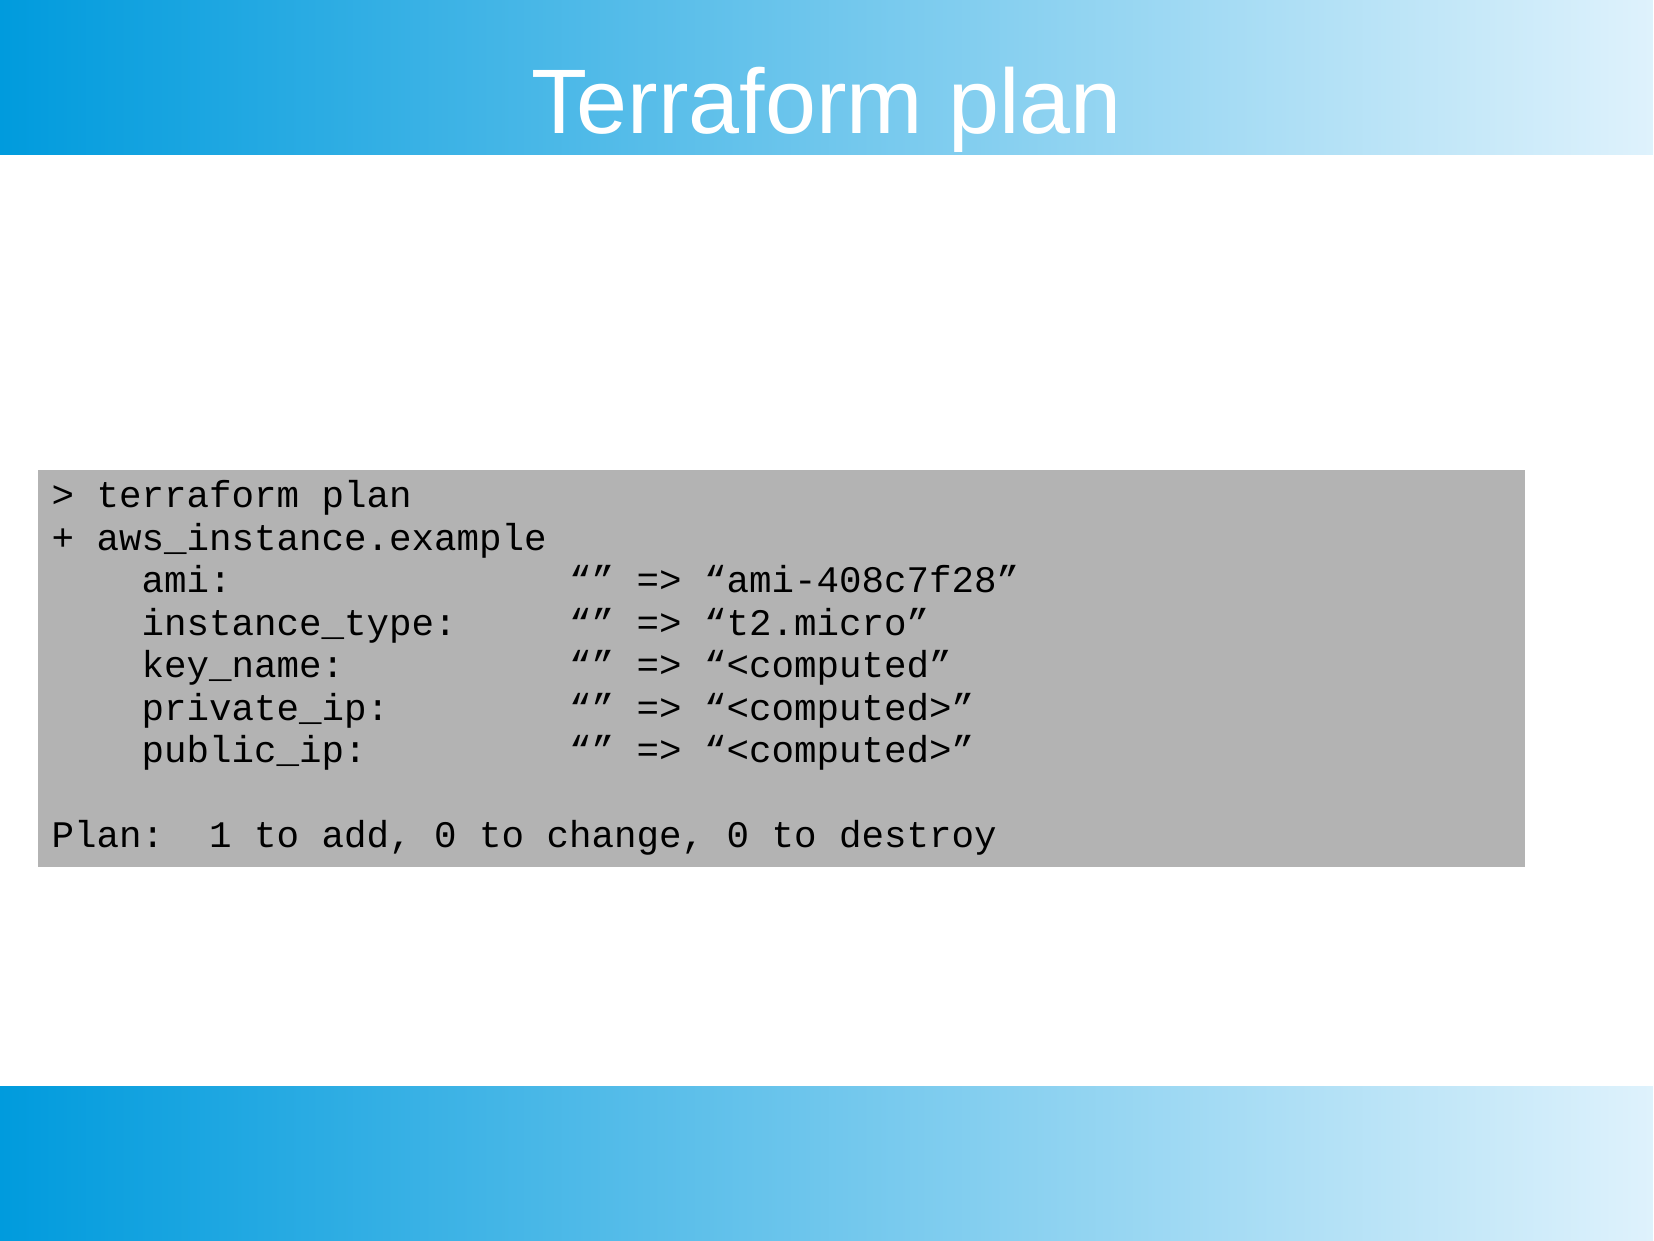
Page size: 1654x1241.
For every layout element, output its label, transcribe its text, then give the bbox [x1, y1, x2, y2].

title Terraform plan [82, 49, 1571, 155]
table_header > terraform plan + aws_instance.example ami: “” => “ami-408c7f28” instance_type: “” => “t2.micro” key_name: “” => “<computed” private_ip: “” => “<computed>” public_ip: “” => “<computed>” Plan: 1 to add, 0 to change, 0 to destroy [38, 470, 1525, 867]
